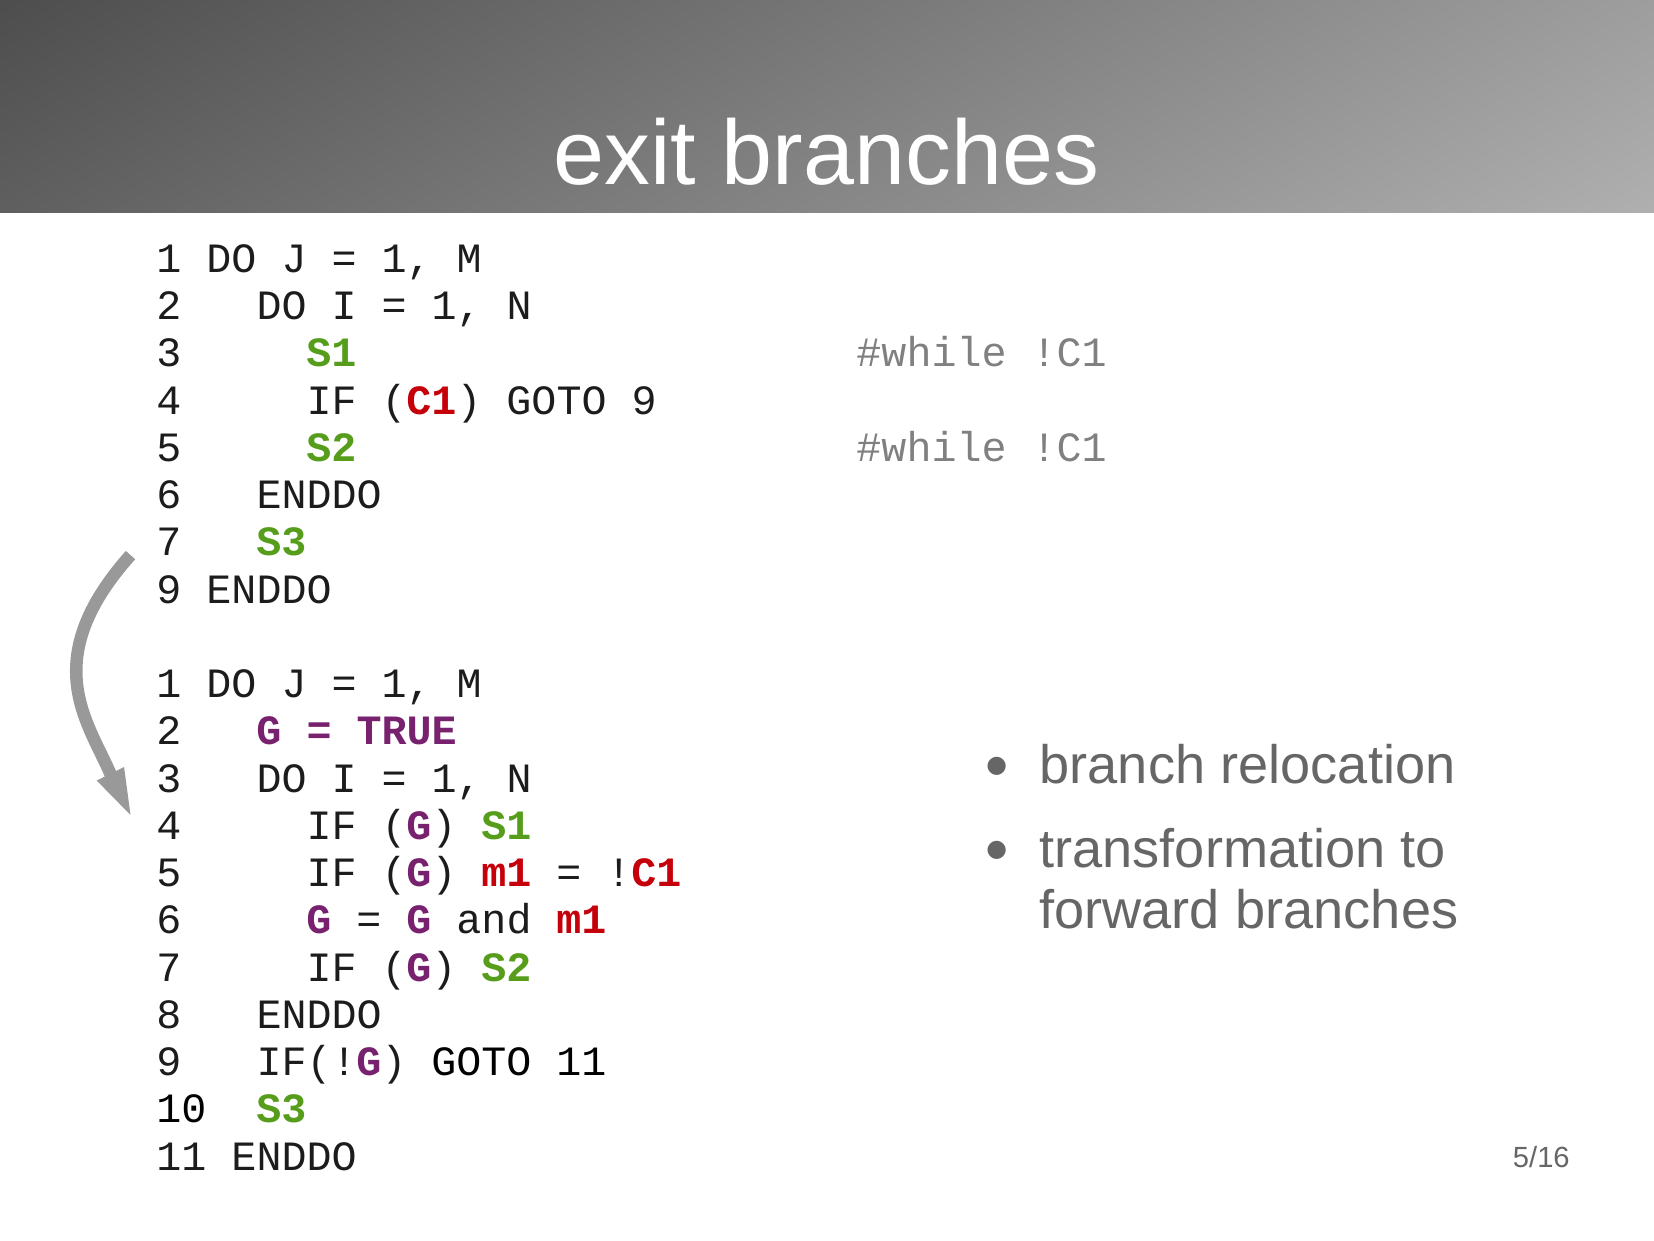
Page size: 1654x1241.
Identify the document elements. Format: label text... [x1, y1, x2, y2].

text_box 1 DO J = 1, M 2 DO I = 1, N 3 S1 #while !C1 4 IF (C1) GOTO 9 5 S2 #while !C1 6 ENDDO 7 S3 9 ENDDO 1 DO J = 1, M 2 G = TRUE 3 DO I = 1, N 4 IF (G) S1 5 IF (G) m1 = !C1 6 G = G and m1 7 IF (G) S2 8 ENDDO 9 IF(!G) GOTO 11 10 S3 11 ENDDO [141, 230, 1548, 1201]
title exit branches [82, 49, 1571, 257]
text_box <číslo>/16 [1346, 1133, 1654, 1182]
text_box [0, 0, 1654, 213]
